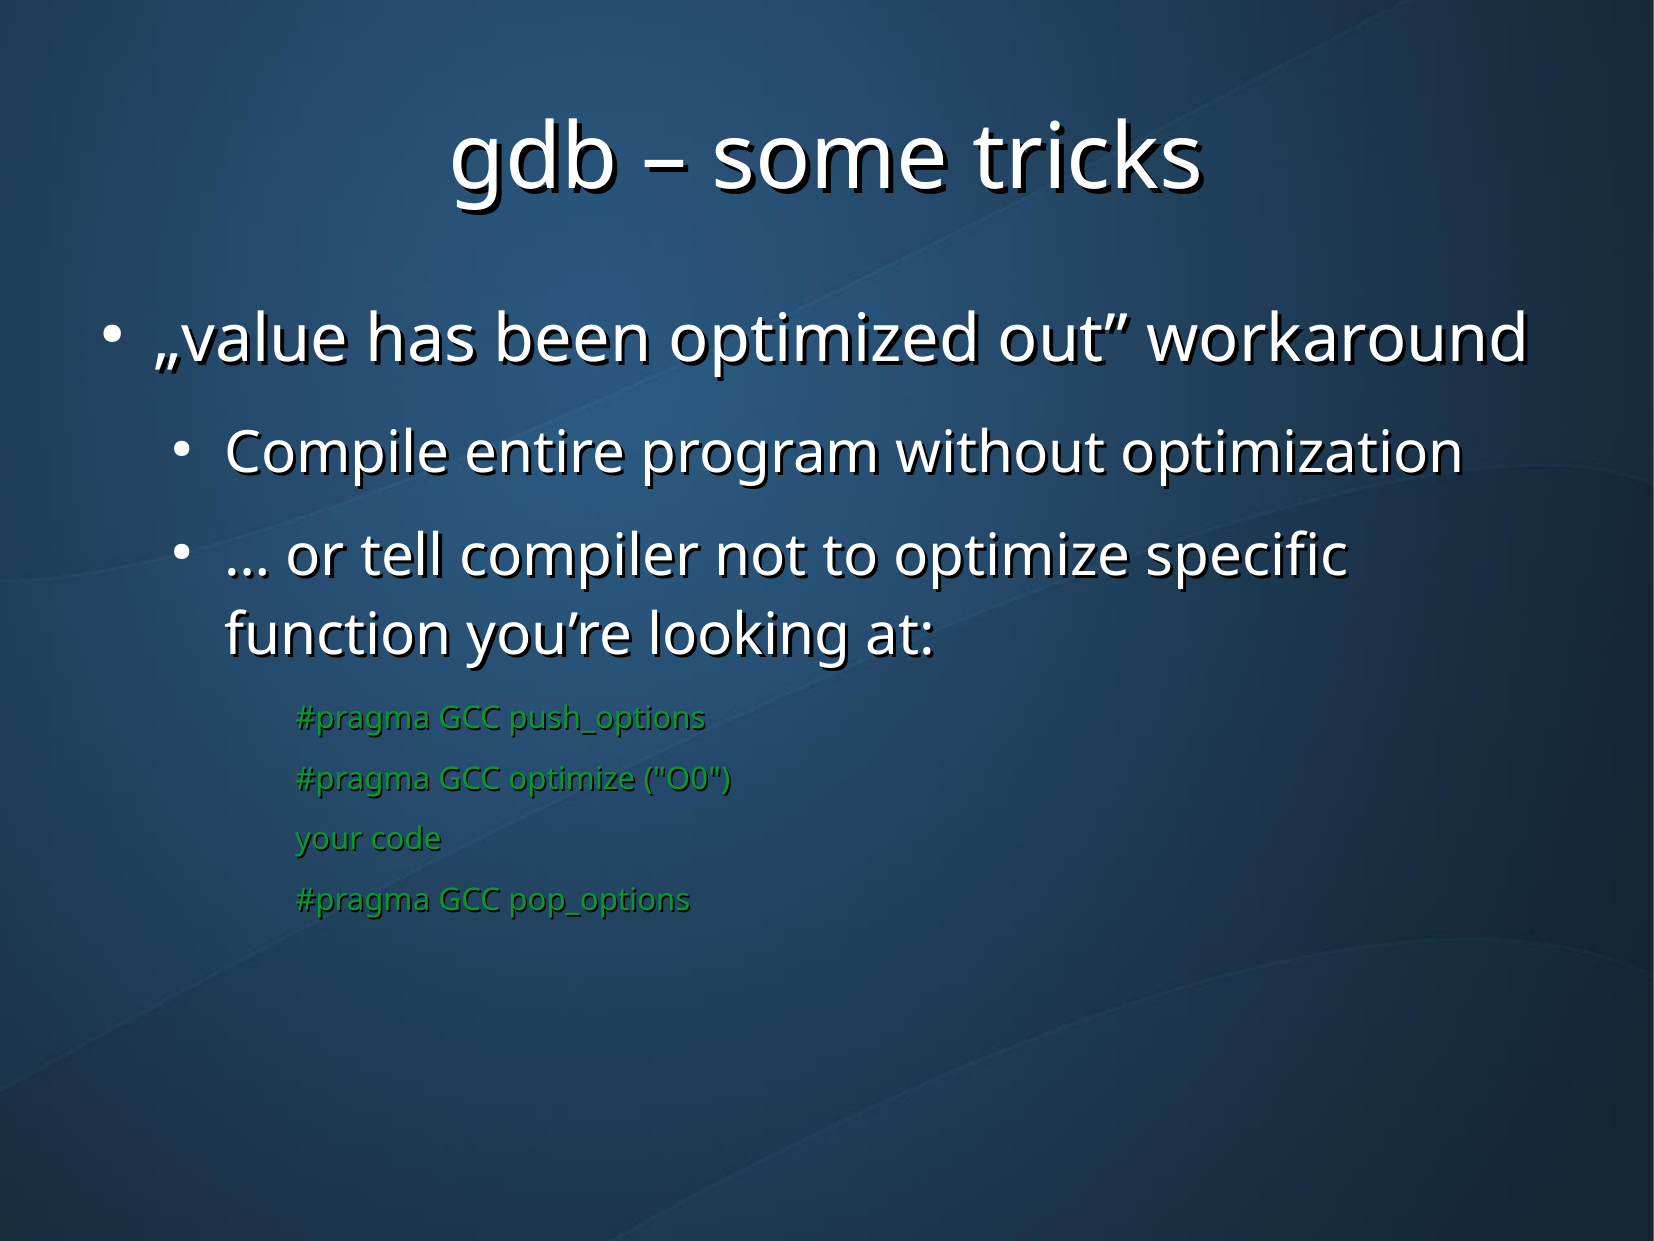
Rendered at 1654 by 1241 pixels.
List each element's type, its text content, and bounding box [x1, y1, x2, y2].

picture [0, 0, 1654, 1241]
list „value has been optimized out” workaround Compile entire program without optimization … or tell compiler not to optimize specific function you’re looking at: #pragma GCC push_options #pragma GCC optimize ("O0") your code #pragma GCC pop_options [82, 290, 1571, 1010]
title gdb – some tricks [82, 49, 1571, 257]
